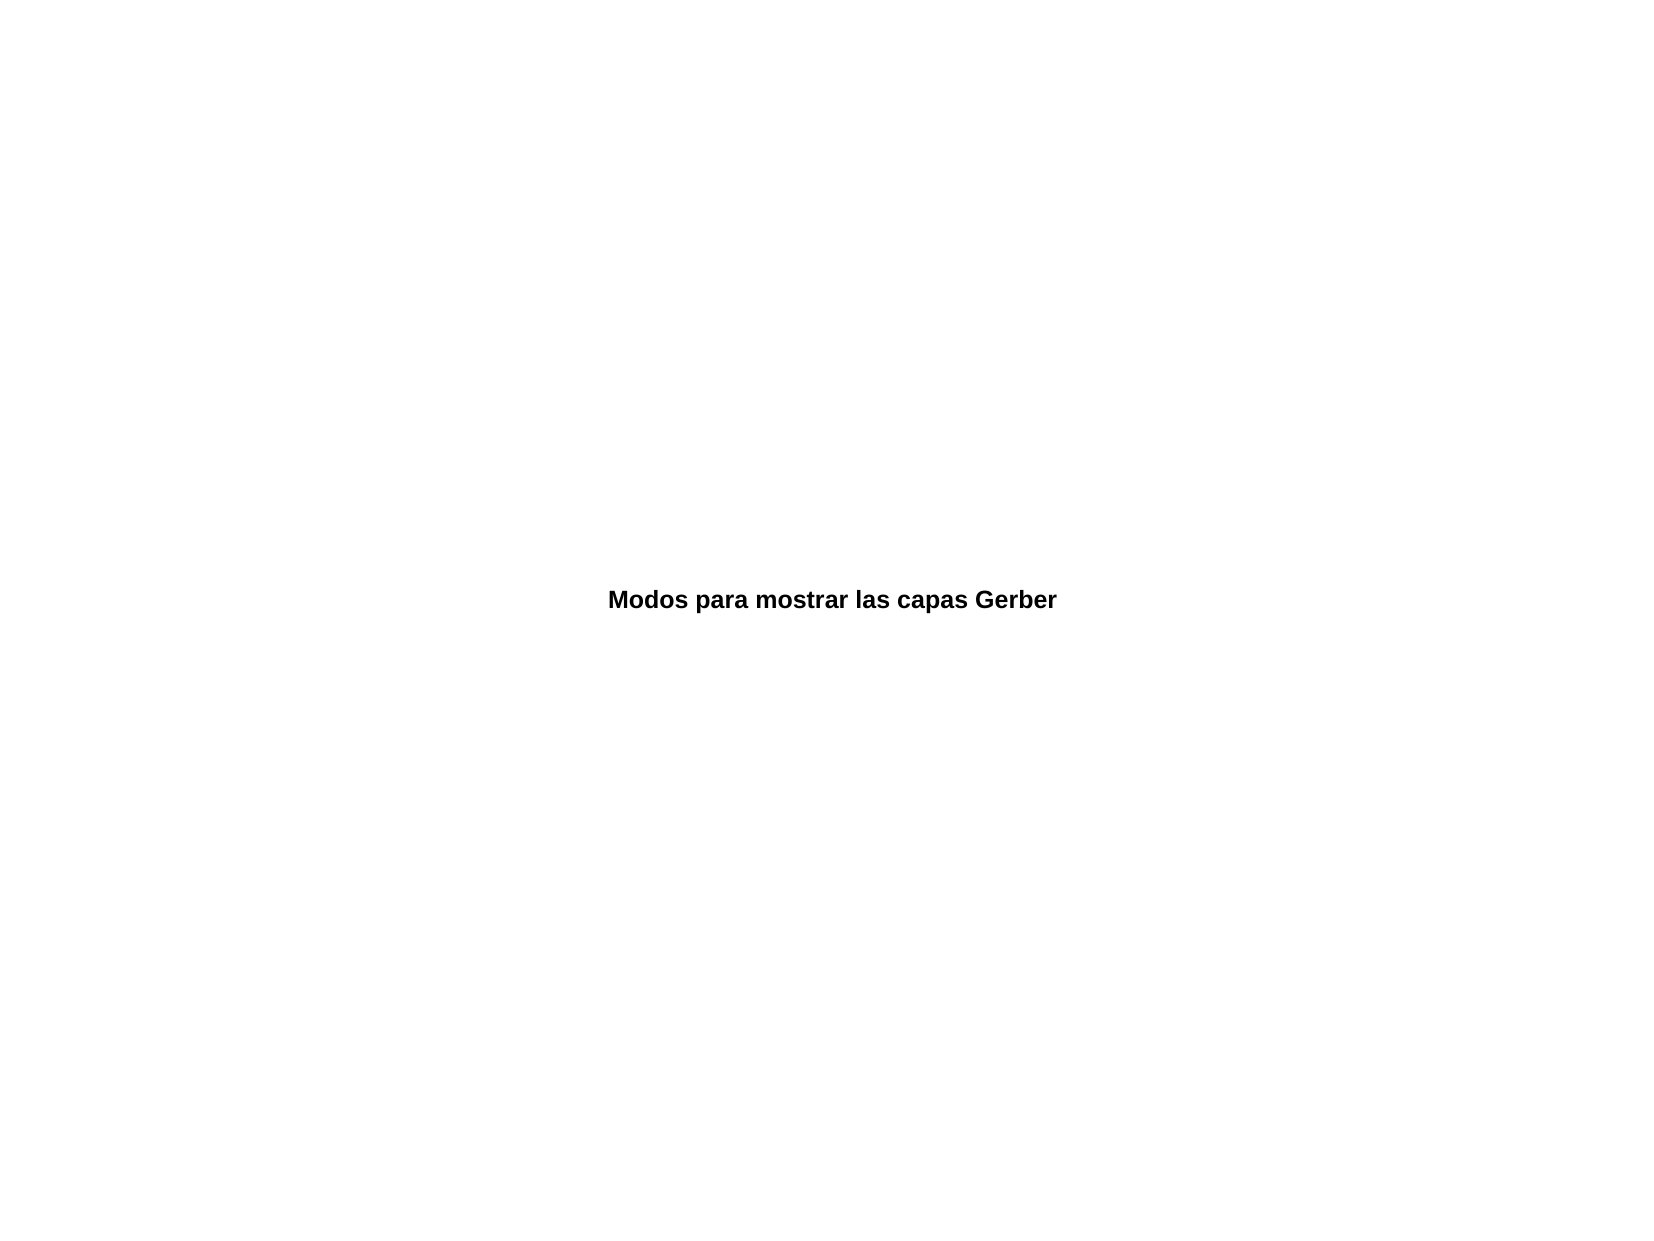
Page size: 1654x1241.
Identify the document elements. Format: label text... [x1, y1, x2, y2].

text_box Modos para mostrar las capas Gerber [593, 578, 1074, 670]
